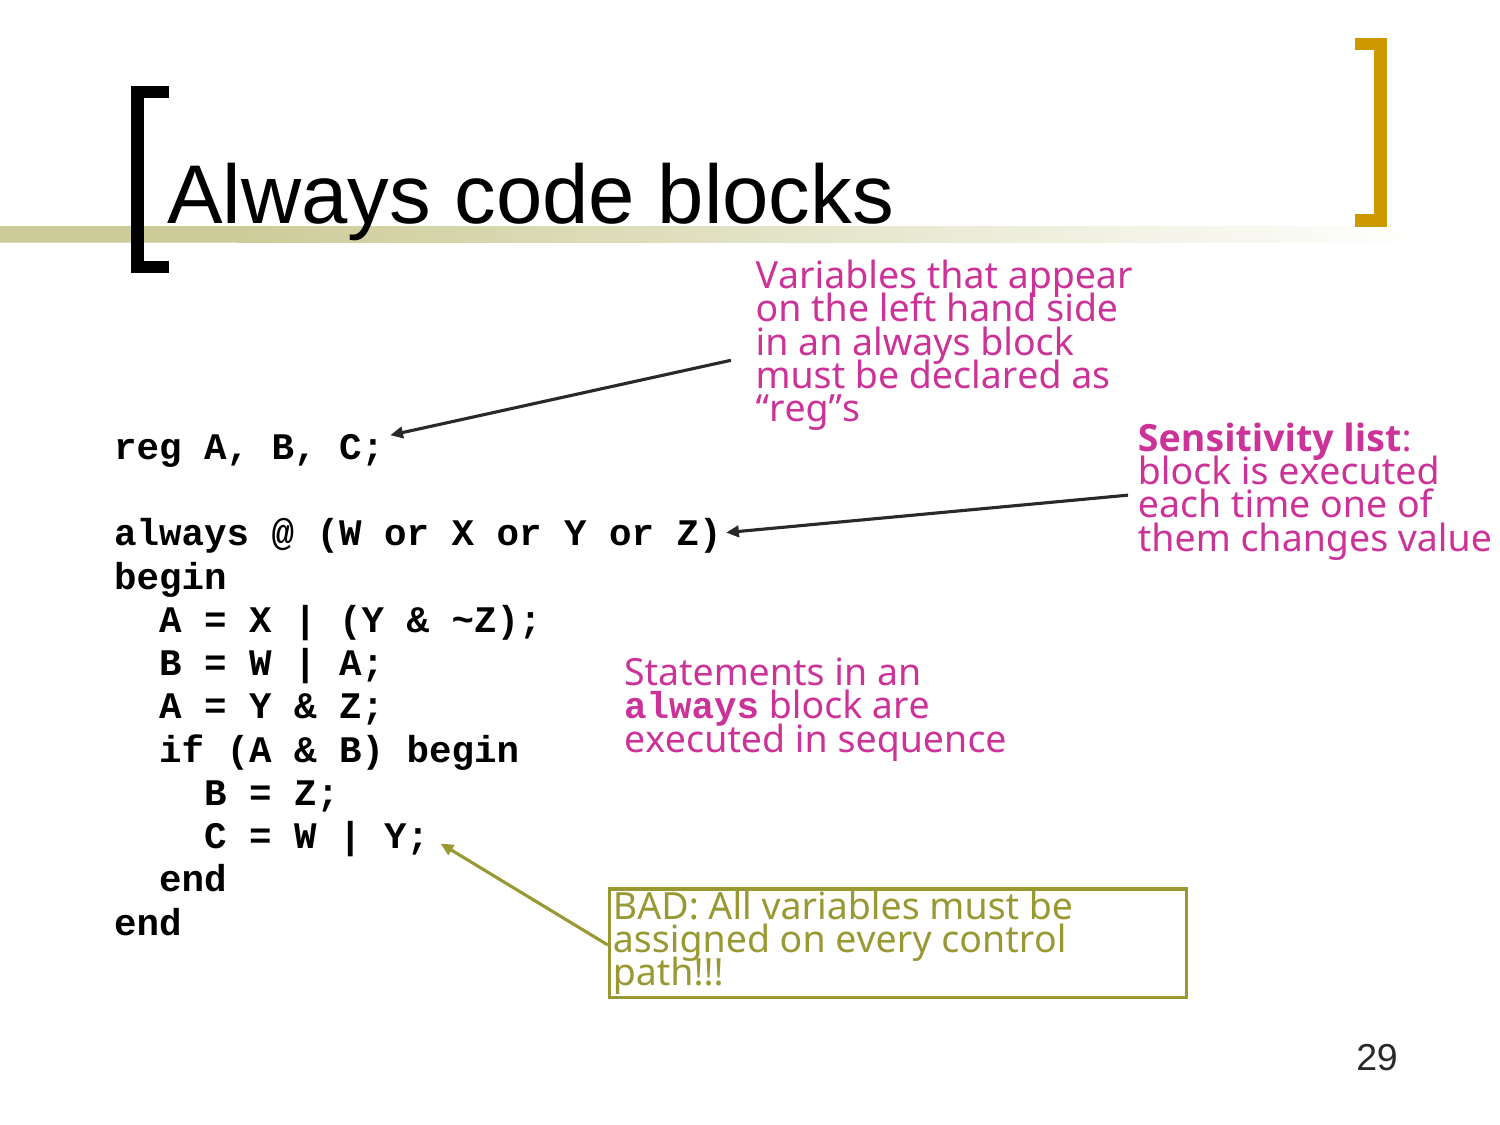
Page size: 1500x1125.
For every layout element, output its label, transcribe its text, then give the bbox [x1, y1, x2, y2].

text_box Statements in an always block are executed in sequence [621, 655, 1062, 765]
text_box Variables that appear on the left hand side in an always block must be declared as “reg”s [752, 258, 1152, 434]
text_box Sensitivity list: block is executed each time one of them changes value [1134, 420, 1496, 563]
title Always code blocks [152, 15, 1328, 248]
text_box BAD: All variables must be assigned on every control path!!! [609, 888, 1187, 998]
text_box reg A, B, C; always @ (W or X or Y or Z) begin A = X | (Y & ~Z); B = W | A; A = Y & Z; if (A & B) begin B = Z; C = W | Y; end end [110, 419, 725, 947]
